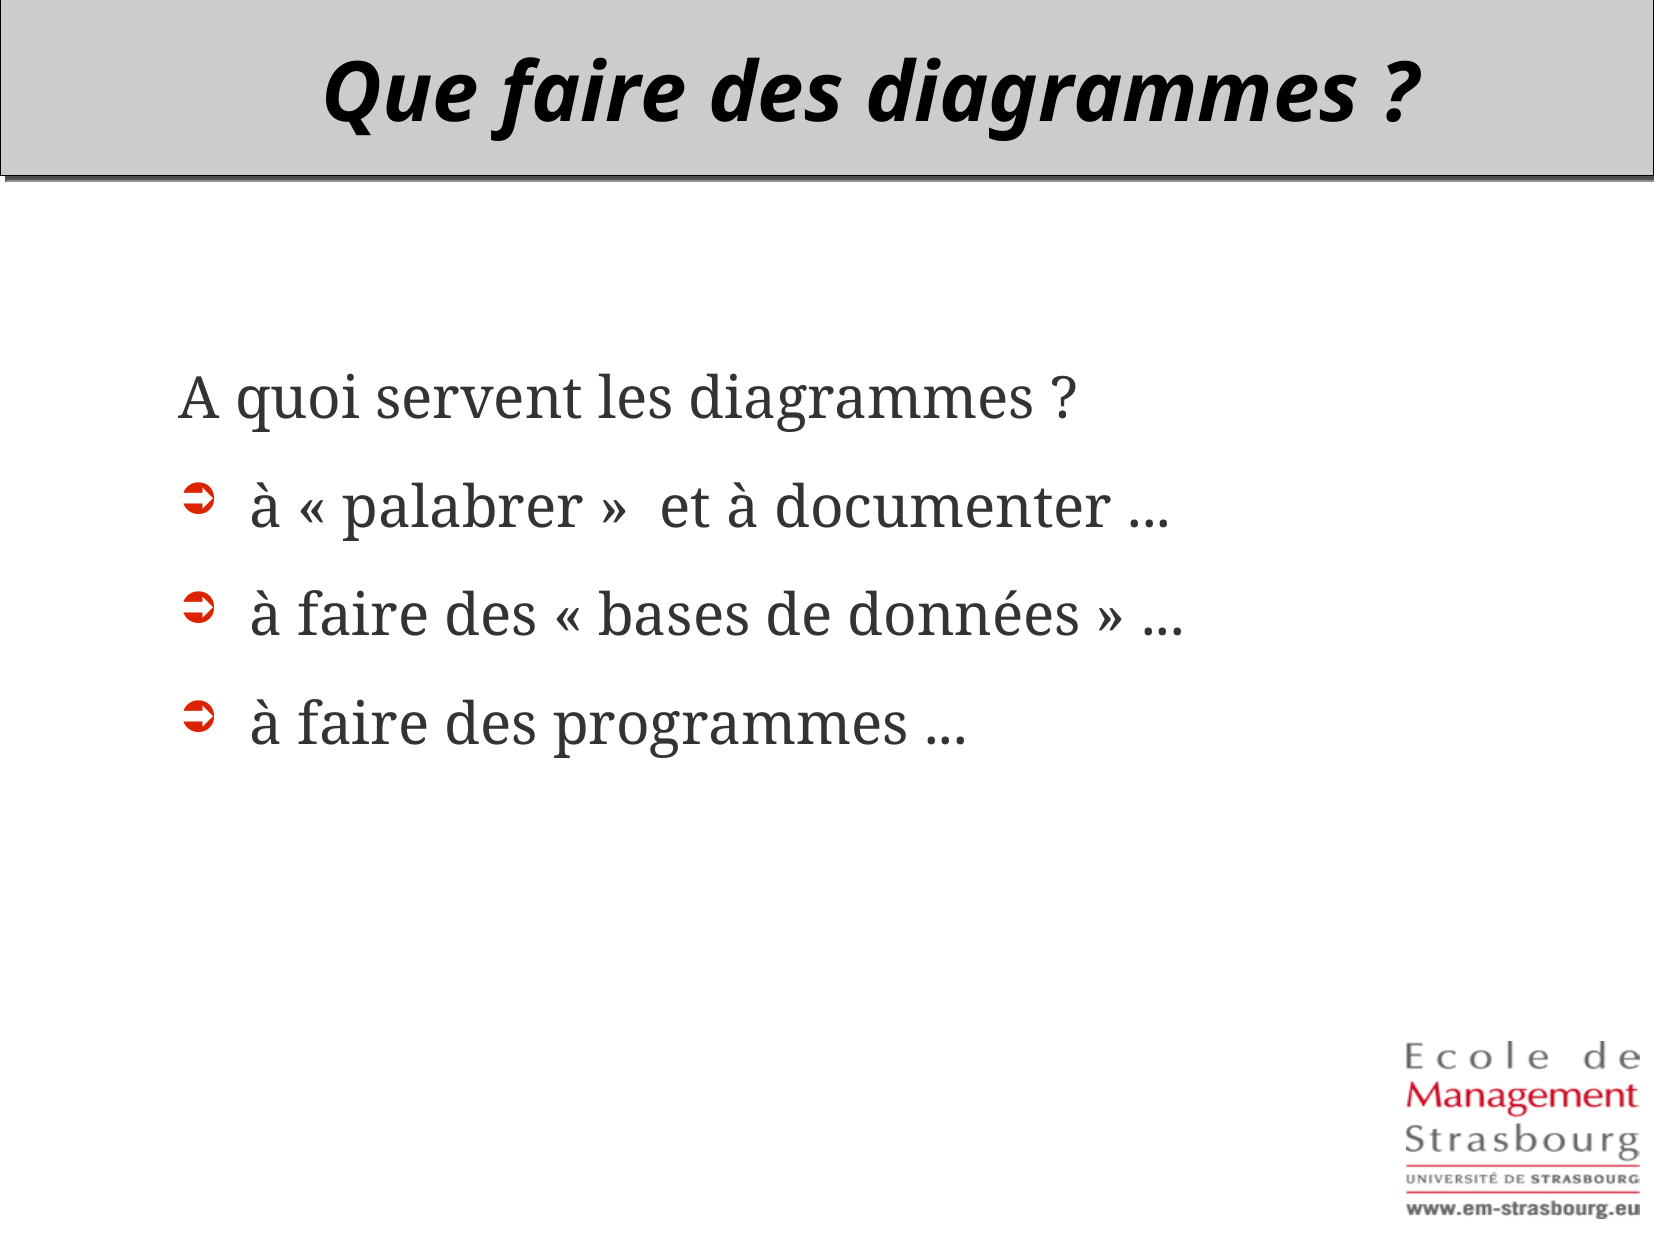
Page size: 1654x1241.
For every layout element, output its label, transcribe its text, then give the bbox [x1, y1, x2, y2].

title Que faire des diagrammes ? [164, 0, 1577, 178]
list A quoi servent les diagrammes ? à « palabrer » et à documenter ... à faire des « bases de données » ... à faire des programmes ... [167, 356, 1498, 1147]
picture [1406, 1041, 1640, 1219]
